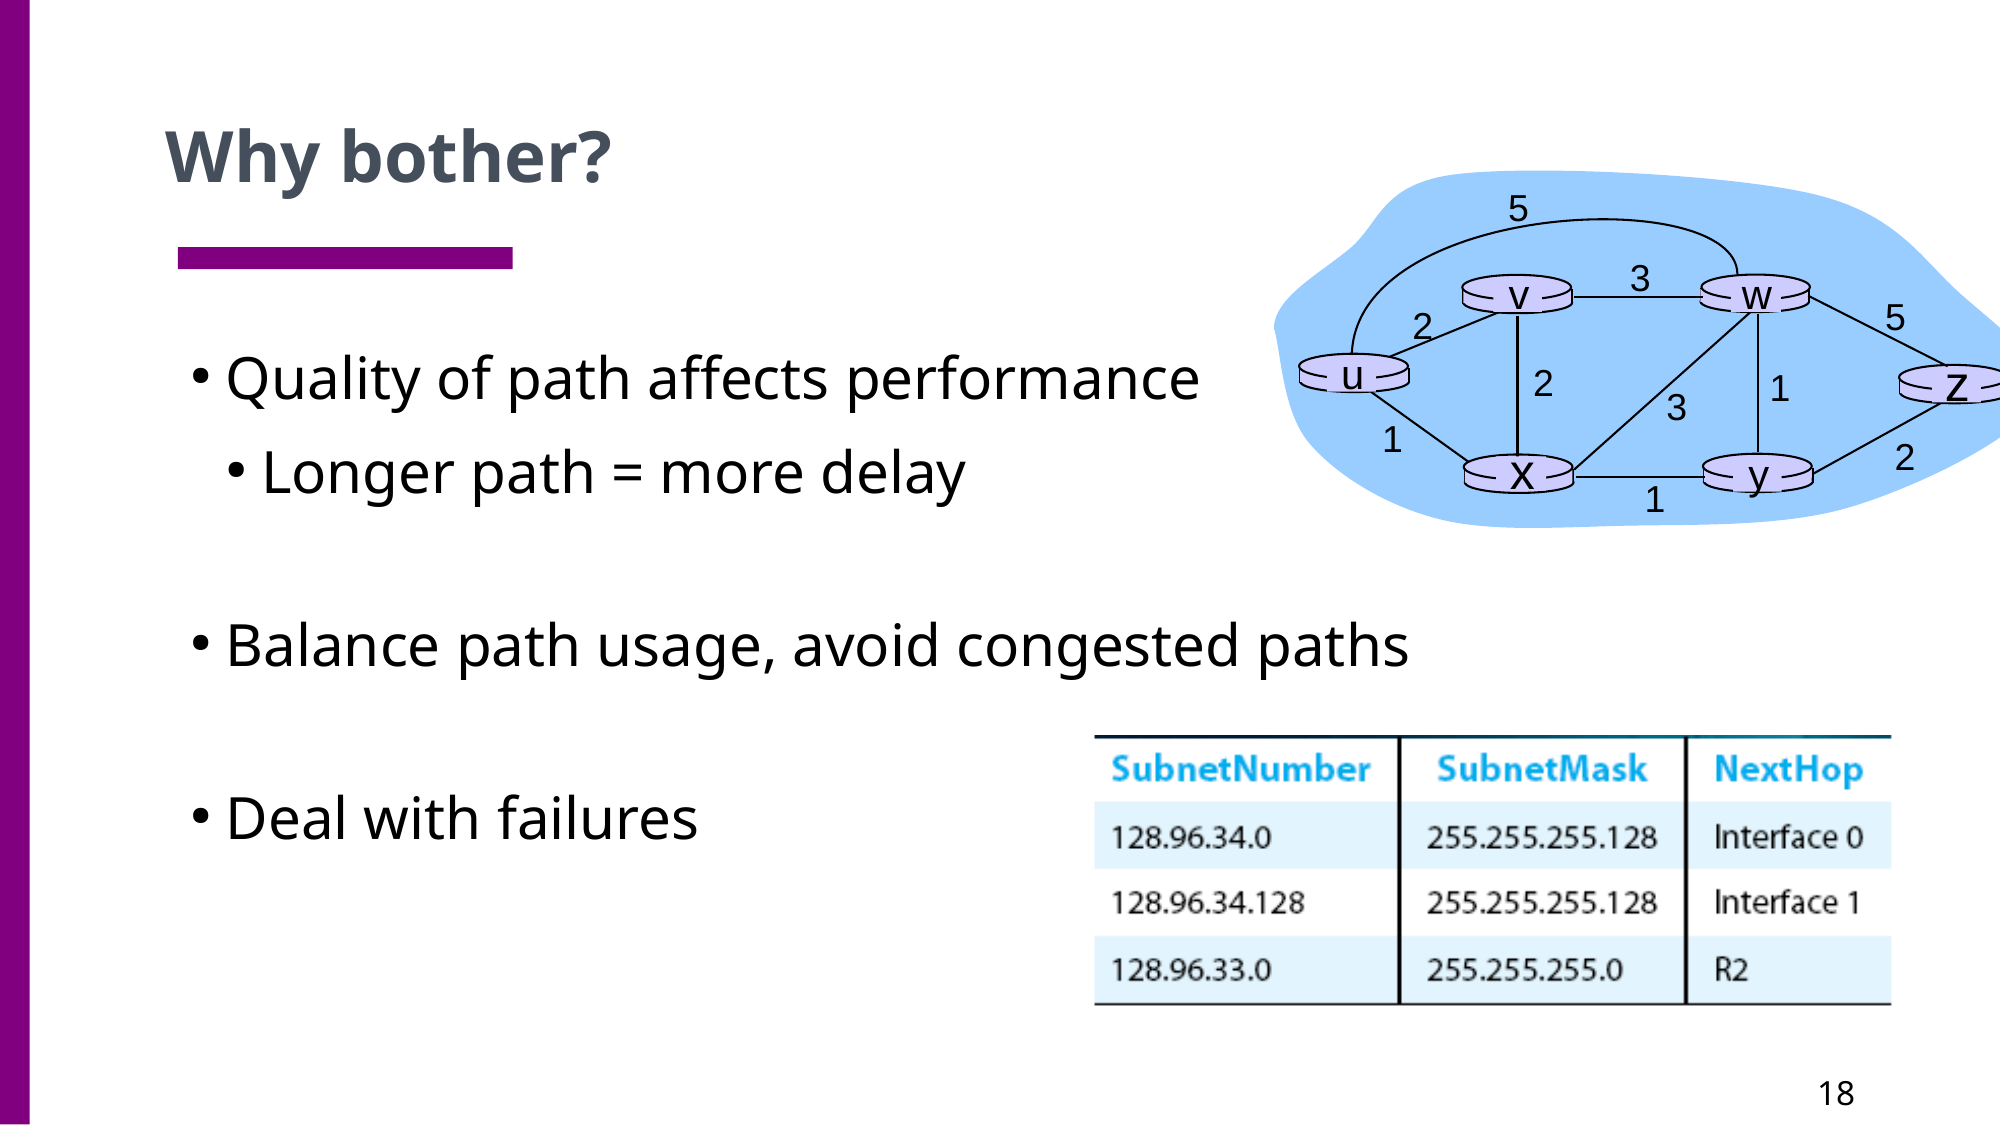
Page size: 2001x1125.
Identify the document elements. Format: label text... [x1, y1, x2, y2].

text_box 5 [1870, 285, 1921, 346]
text_box 3 [1615, 245, 1666, 307]
text_box 2 [1879, 424, 1931, 486]
text_box 1 [1754, 356, 1806, 417]
text_box z [1930, 343, 1985, 419]
text_box v [1493, 260, 1545, 327]
picture [1091, 735, 1906, 1021]
text_box 1 [1367, 406, 1418, 468]
text_box x [1494, 431, 1550, 508]
text_box y [1733, 440, 1785, 506]
text_box 1 [1629, 467, 1681, 529]
text_box 2 [1397, 294, 1448, 355]
text_box 5 [1493, 176, 1544, 237]
text_box u [1326, 340, 1380, 406]
text_box 2 [1518, 351, 1569, 412]
text_box Quality of path affects performance Longer path = more delay Balance path usage, avoid congested paths Deal with failures [100, 329, 2000, 815]
text_box w [1727, 260, 1788, 327]
text_box 3 [1651, 375, 1703, 437]
text_box Why bother? [151, 0, 1849, 212]
text_box [1273, 170, 2000, 528]
